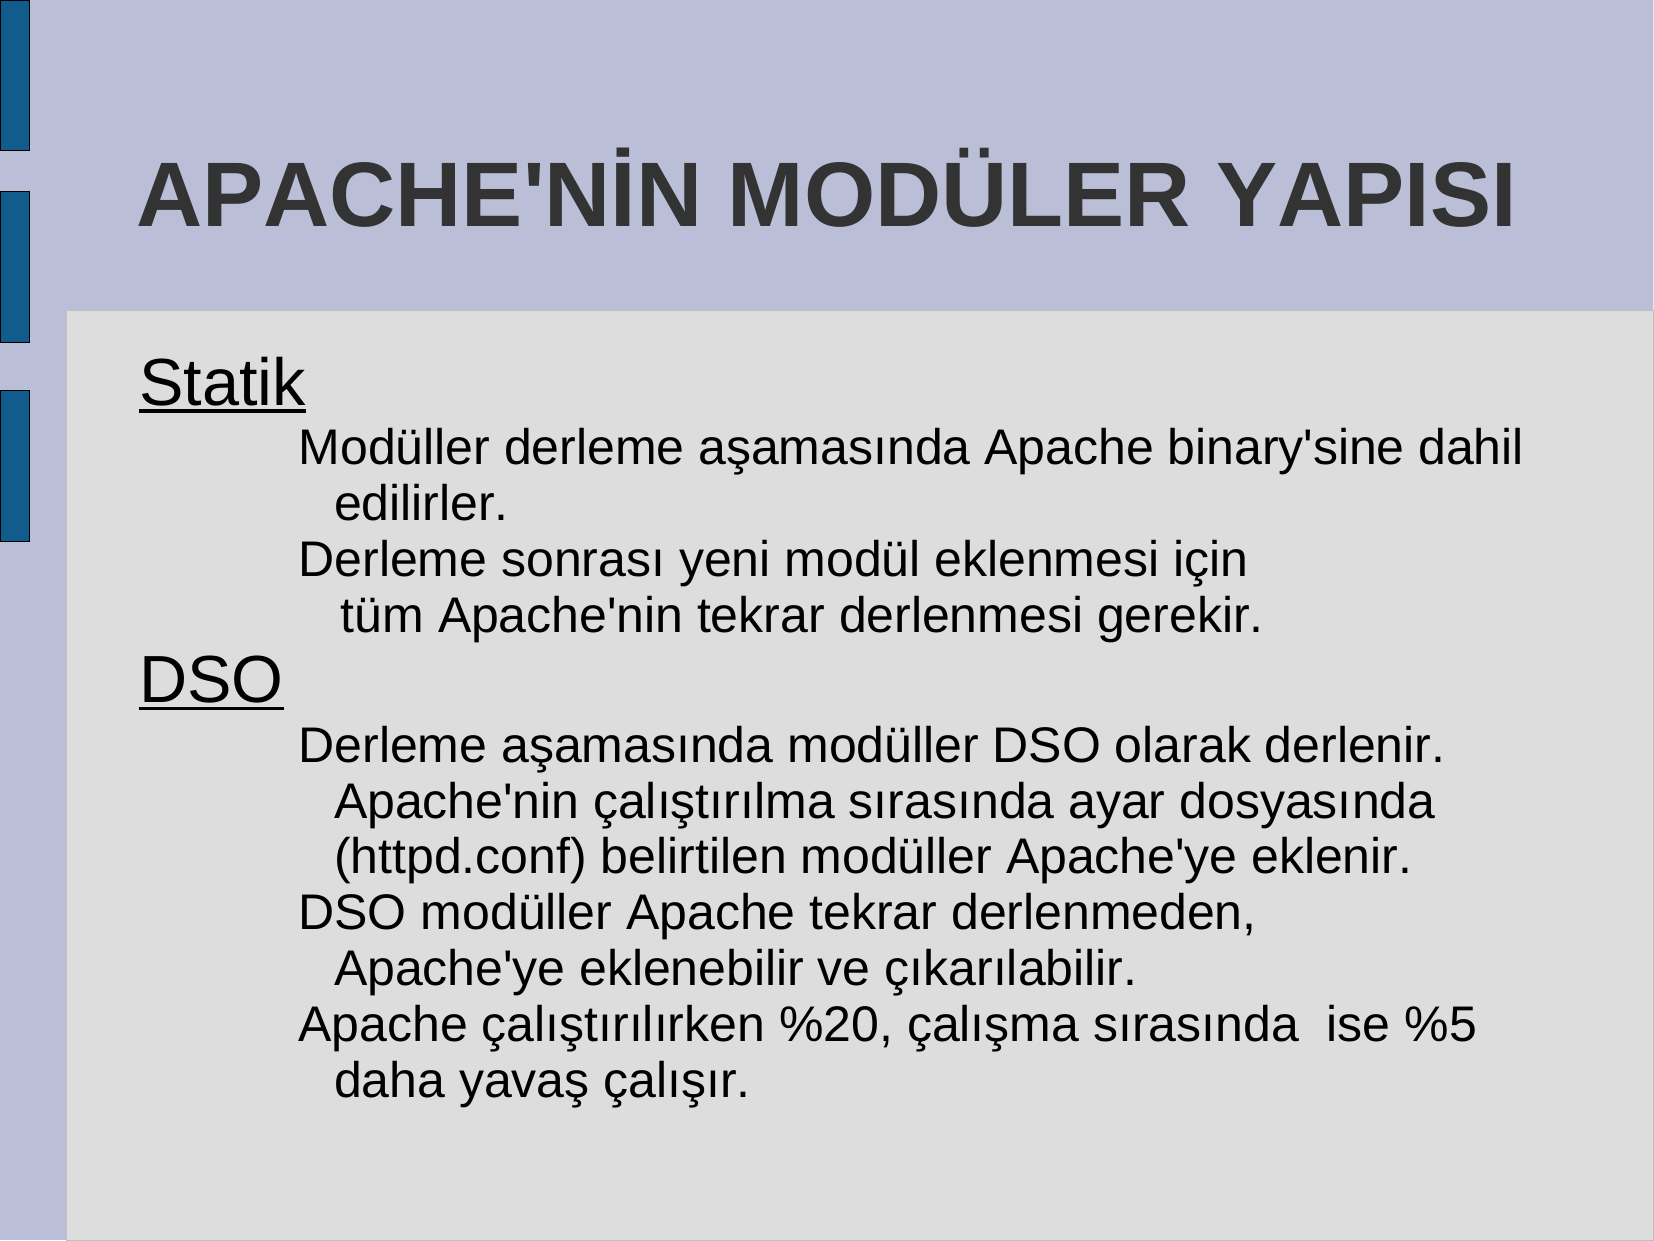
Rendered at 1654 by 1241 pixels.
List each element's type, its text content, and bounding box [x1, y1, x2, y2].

list Statik Modüller derleme aşamasında Apache binary'sine dahil edilirler. Derleme sonrası yeni modül eklenmesi için tüm Apache'nin tekrar derlenmesi gerekir. DSO Derleme aşamasında modüller DSO olarak derlenir. Apache'nin çalıştırılma sırasında ayar dosyasında (httpd.conf) belirtilen modüller Apache'ye eklenir. DSO modüller Apache tekrar derlenmeden, Apache'ye eklenebilir ve çıkarılabilir. Apache çalıştırılırken %20, çalışma sırasında ise %5 daha yavaş çalışır. [121, 344, 1534, 1200]
title APACHE'NİN MODÜLER YAPISI [121, 87, 1534, 302]
